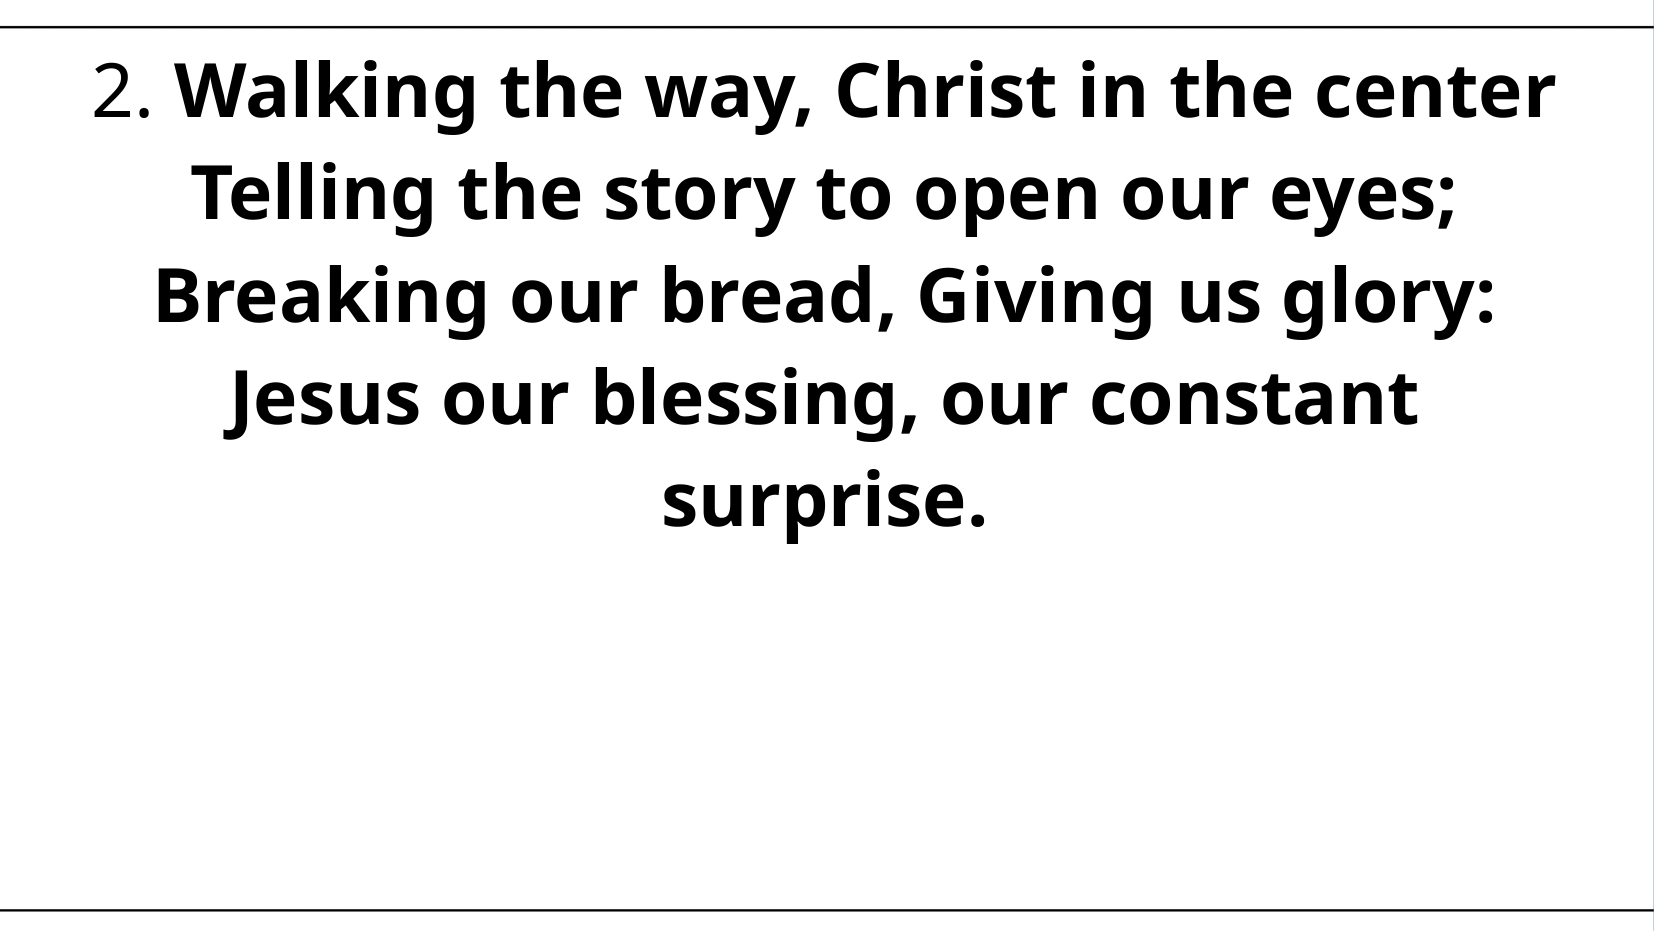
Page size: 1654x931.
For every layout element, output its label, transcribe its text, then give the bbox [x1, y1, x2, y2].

picture [0, 0, 1654, 931]
text_box 2. Walking the way, Christ in the center Telling the story to open our eyes; Breaking our bread, Giving us glory: Jesus our blessing, our constant surprise. [75, 30, 1576, 466]
